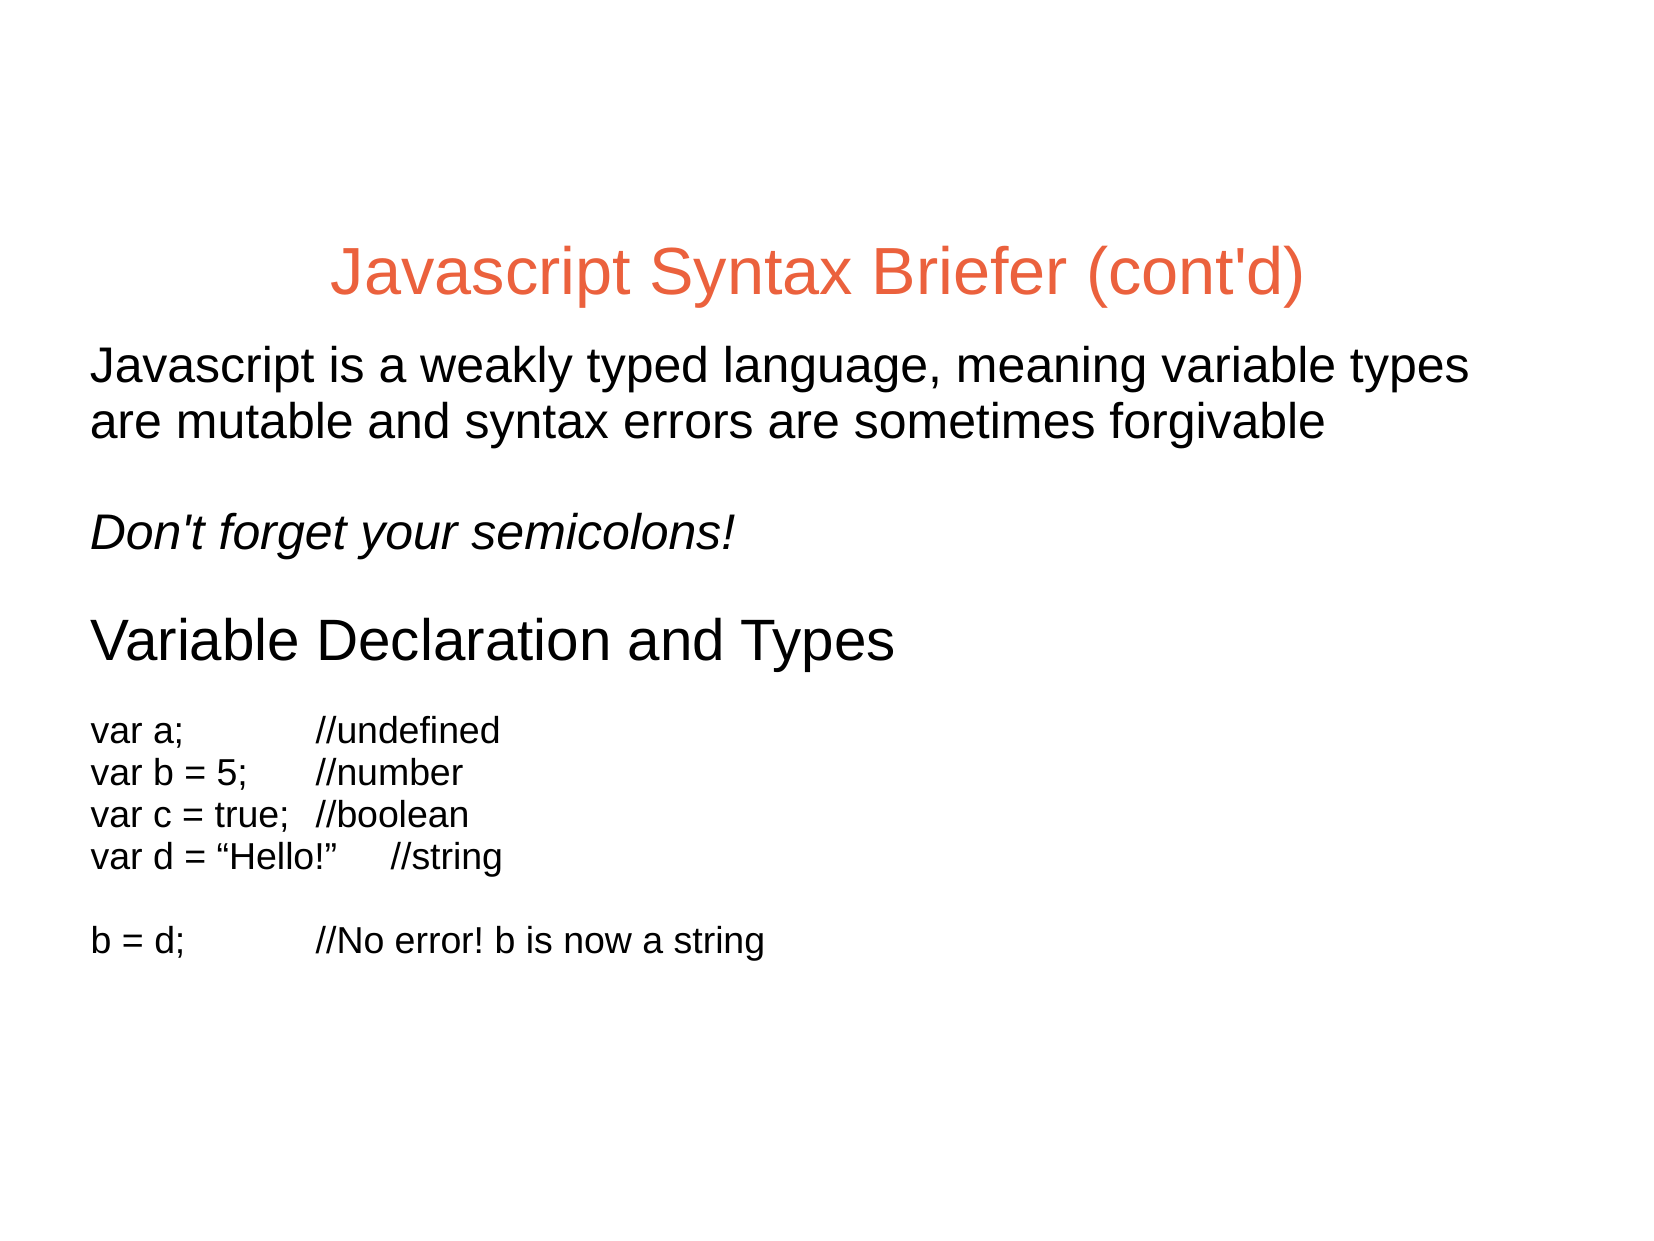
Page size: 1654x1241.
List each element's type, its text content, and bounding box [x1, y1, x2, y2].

text_box Variable Declaration and Types var a; //undefined var b = 5; //number var c = true; //boolean var d = “Hello!” //string b = d; //No error! b is now a string [75, 600, 916, 1141]
text_box Javascript is a weakly typed language, meaning variable types are mutable and syntax errors are sometimes forgivable Don't forget your semicolons! [75, 330, 1546, 568]
title Javascript Syntax Briefer (cont'd) [75, 168, 1564, 376]
